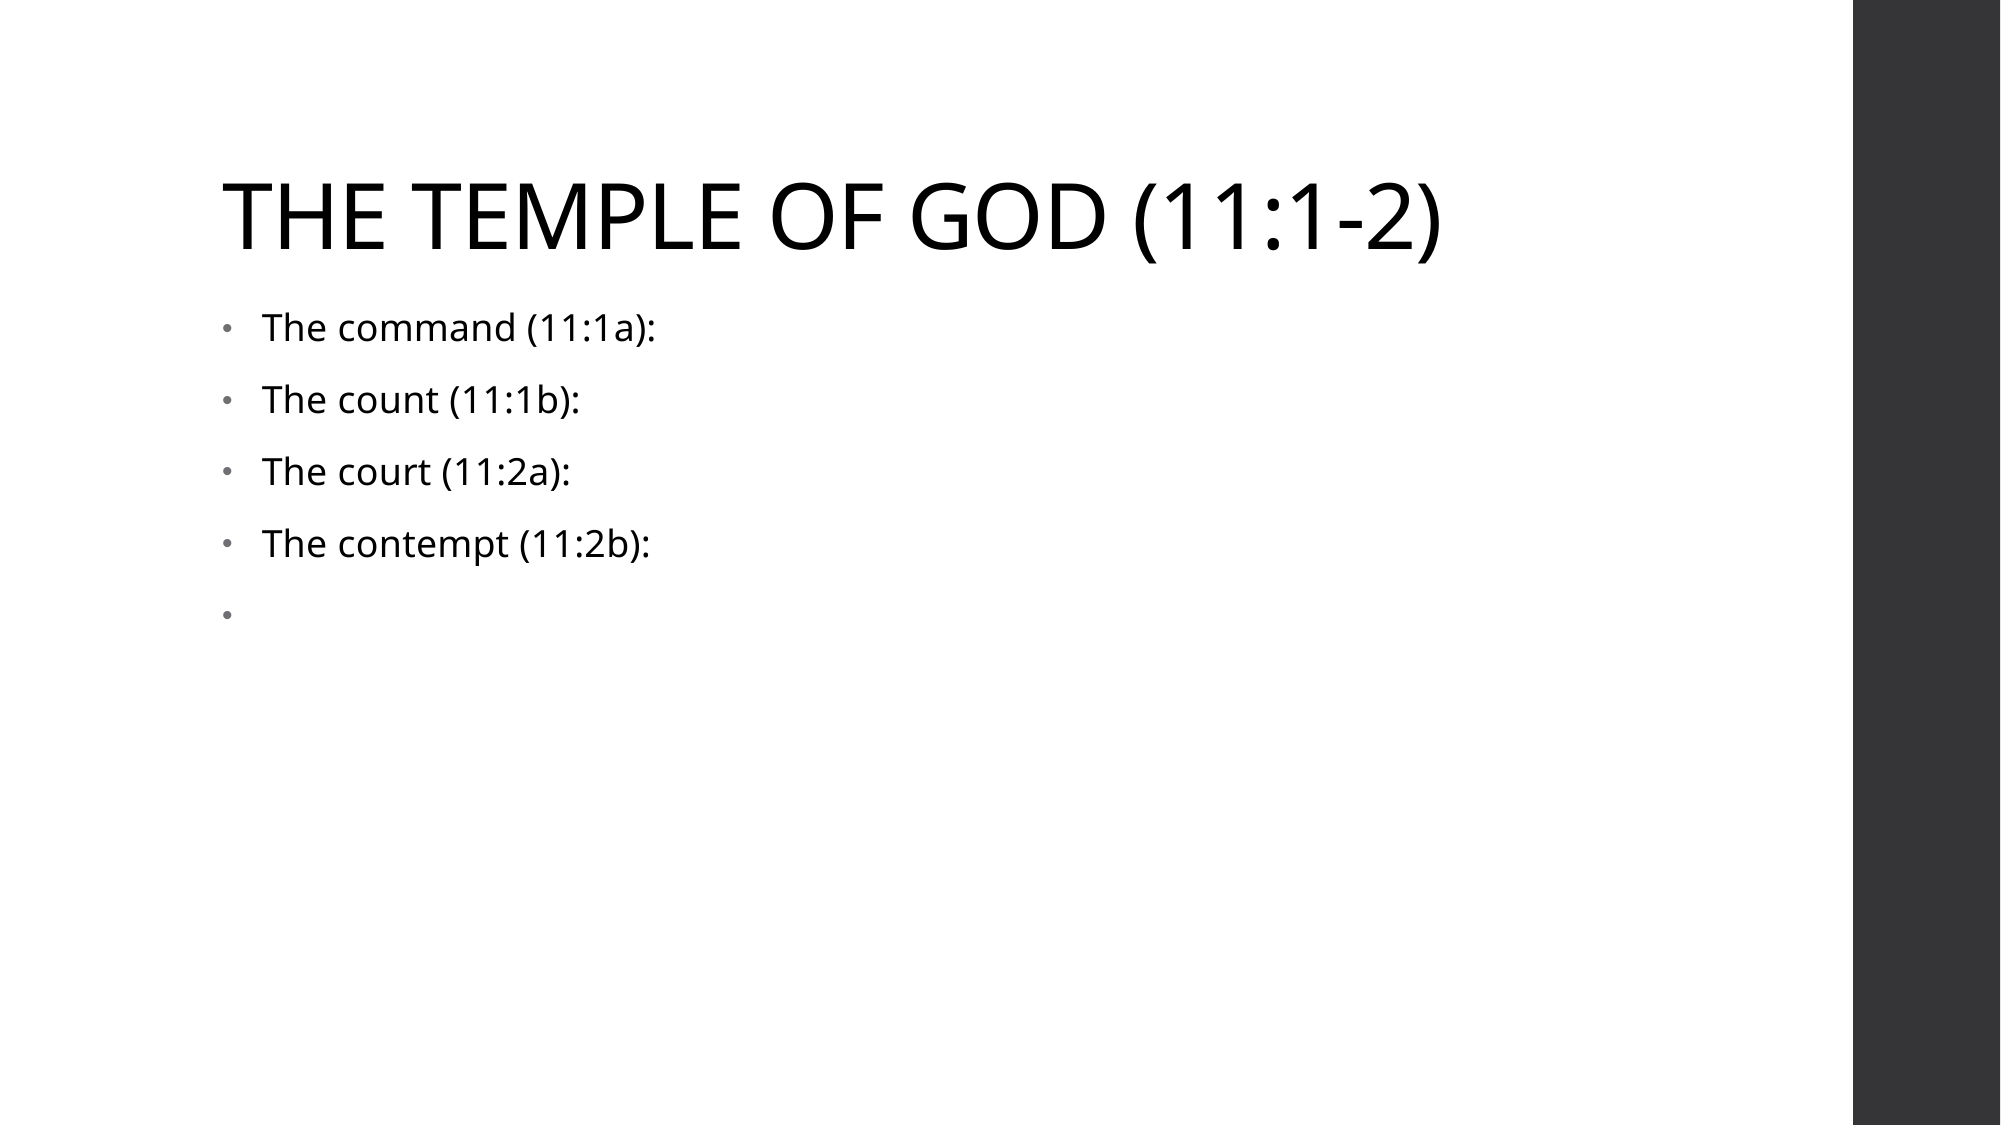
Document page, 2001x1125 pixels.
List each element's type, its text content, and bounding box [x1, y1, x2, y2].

list The command (11:1a): The count (11:1b): The court (11:2a): The contempt (11:2b): [206, 299, 1617, 1014]
title THE TEMPLE OF GOD (11:1-2) [206, 60, 1797, 278]
